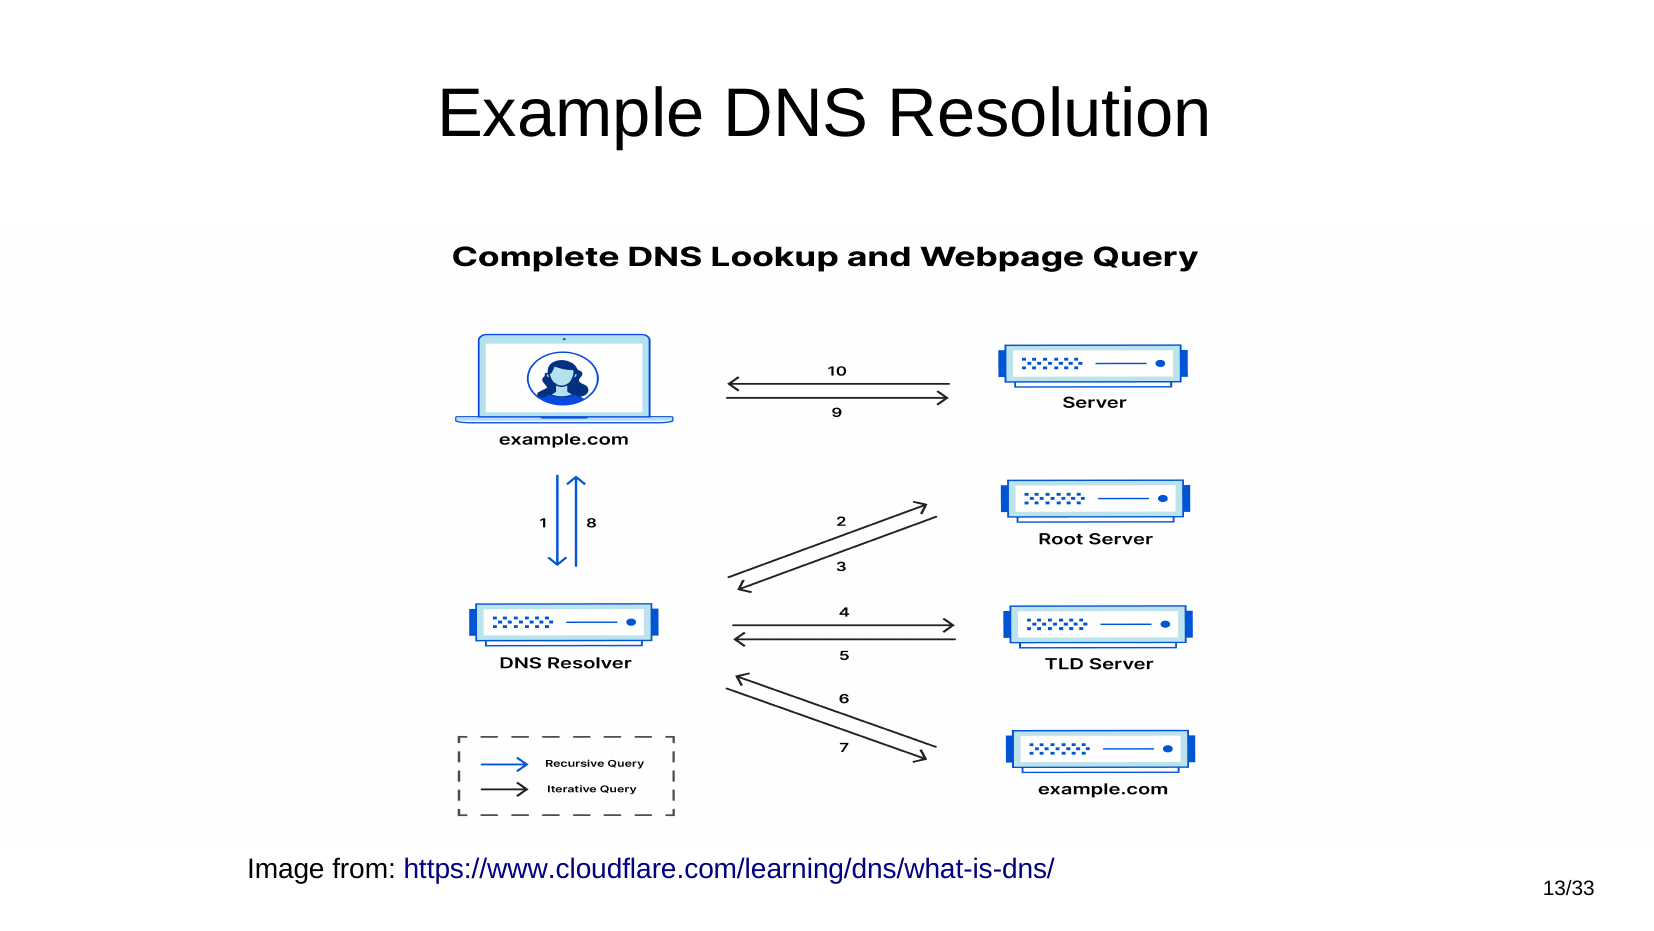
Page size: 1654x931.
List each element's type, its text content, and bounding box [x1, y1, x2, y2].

title Example DNS Resolution [82, 37, 1568, 191]
text_box Image from: https://www.cloudflare.com/learning/dns/what-is-dns/ [232, 845, 1561, 920]
picture [0, 226, 1653, 847]
